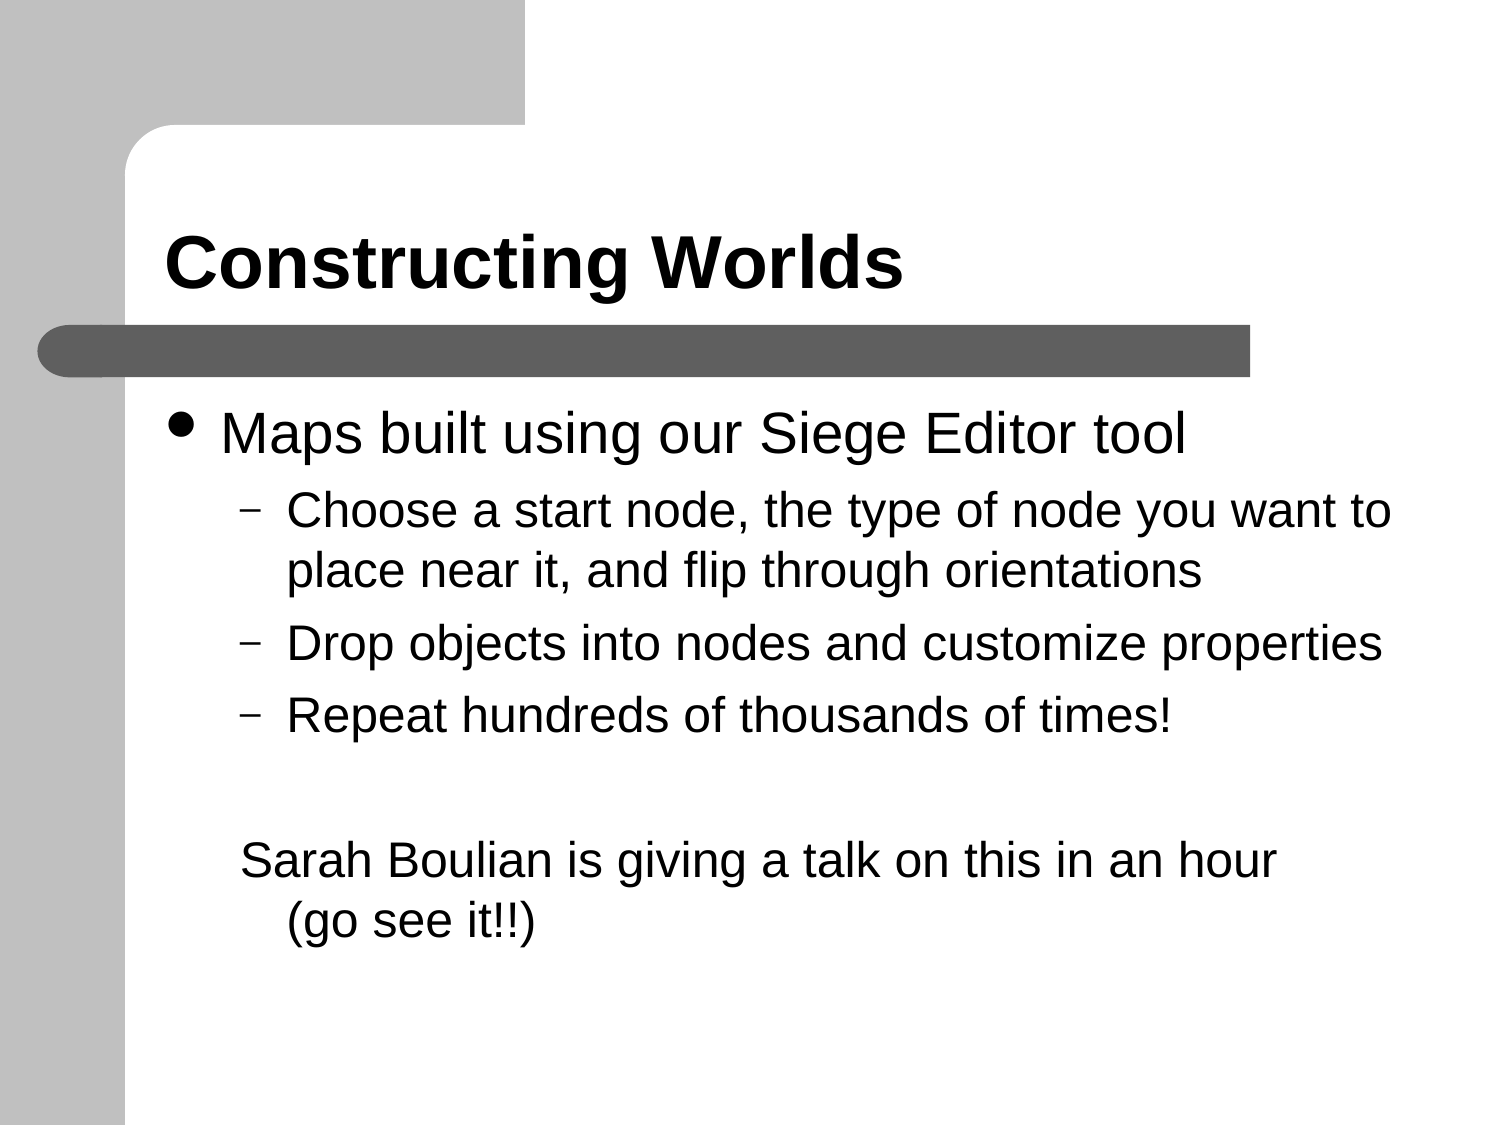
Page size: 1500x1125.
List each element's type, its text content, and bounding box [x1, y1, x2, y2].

title Constructing Worlds [149, 124, 1463, 313]
list Maps built using our Siege Editor tool Choose a start node, the type of node you want to place near it, and flip through orientations Drop objects into nodes and customize properties Repeat hundreds of thousands of times! Sarah Boulian is giving a talk on this in an hour (go see it!!) [149, 387, 1463, 1000]
